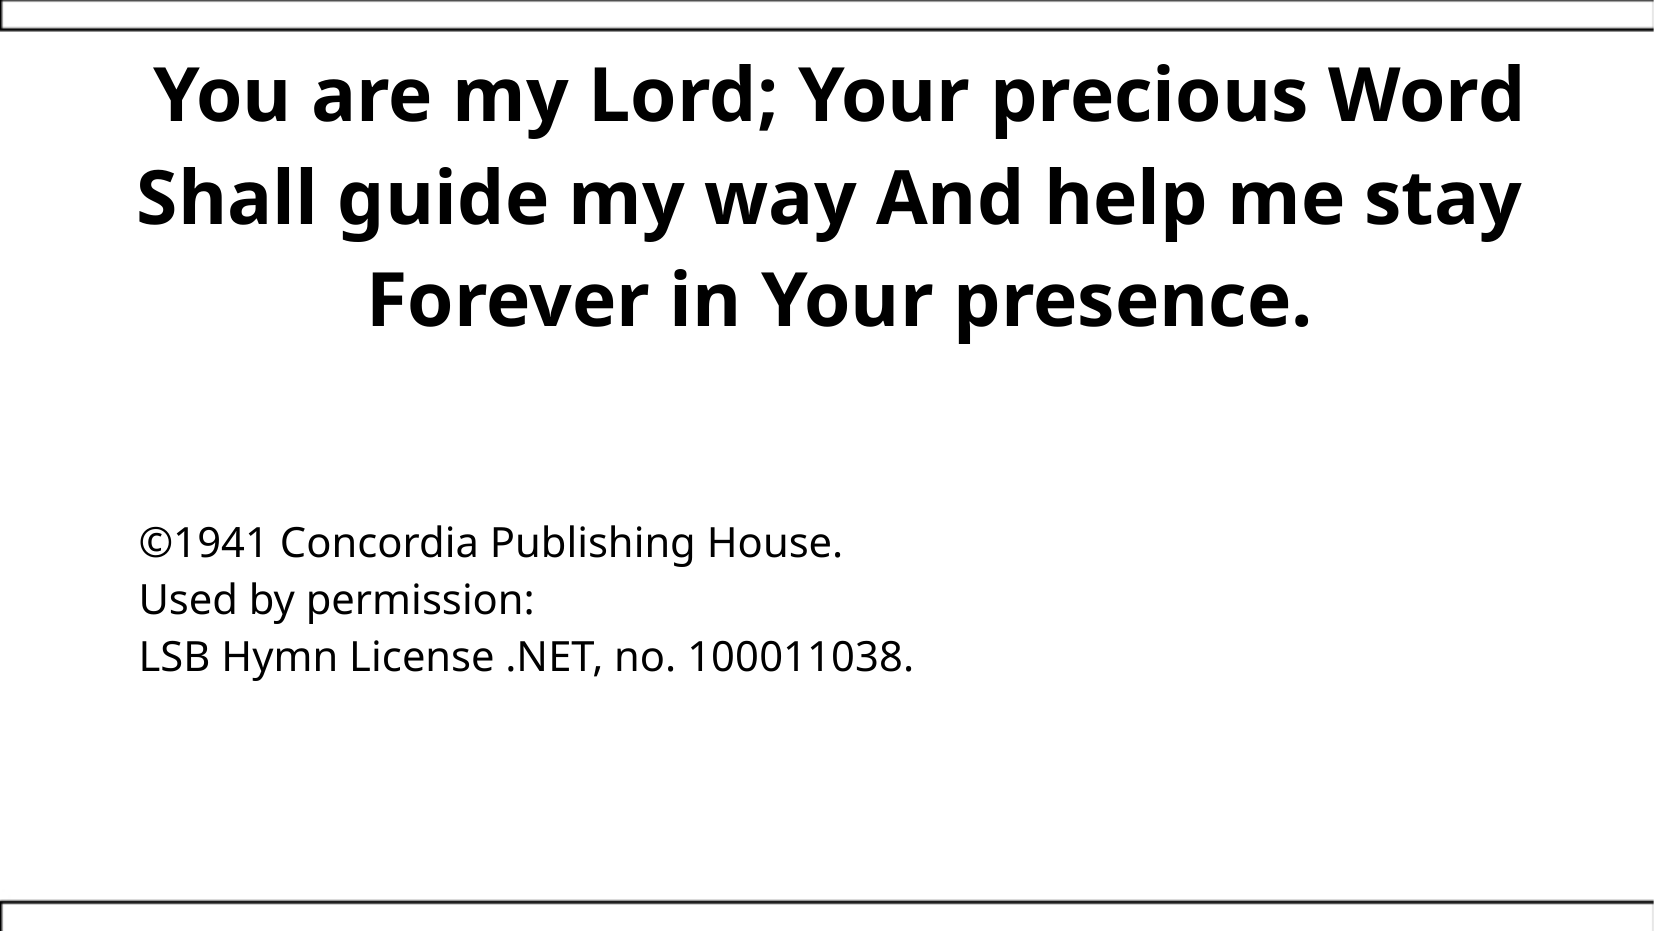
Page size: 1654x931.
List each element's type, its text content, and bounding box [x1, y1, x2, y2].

picture [0, 0, 1654, 931]
text_box You are my Lord; Your precious Word Shall guide my way And help me stay Forever in Your presence. ©1941 Concordia Publishing House. Used by permission: LSB Hymn License .NET, no. 100011038. [105, 34, 1576, 721]
